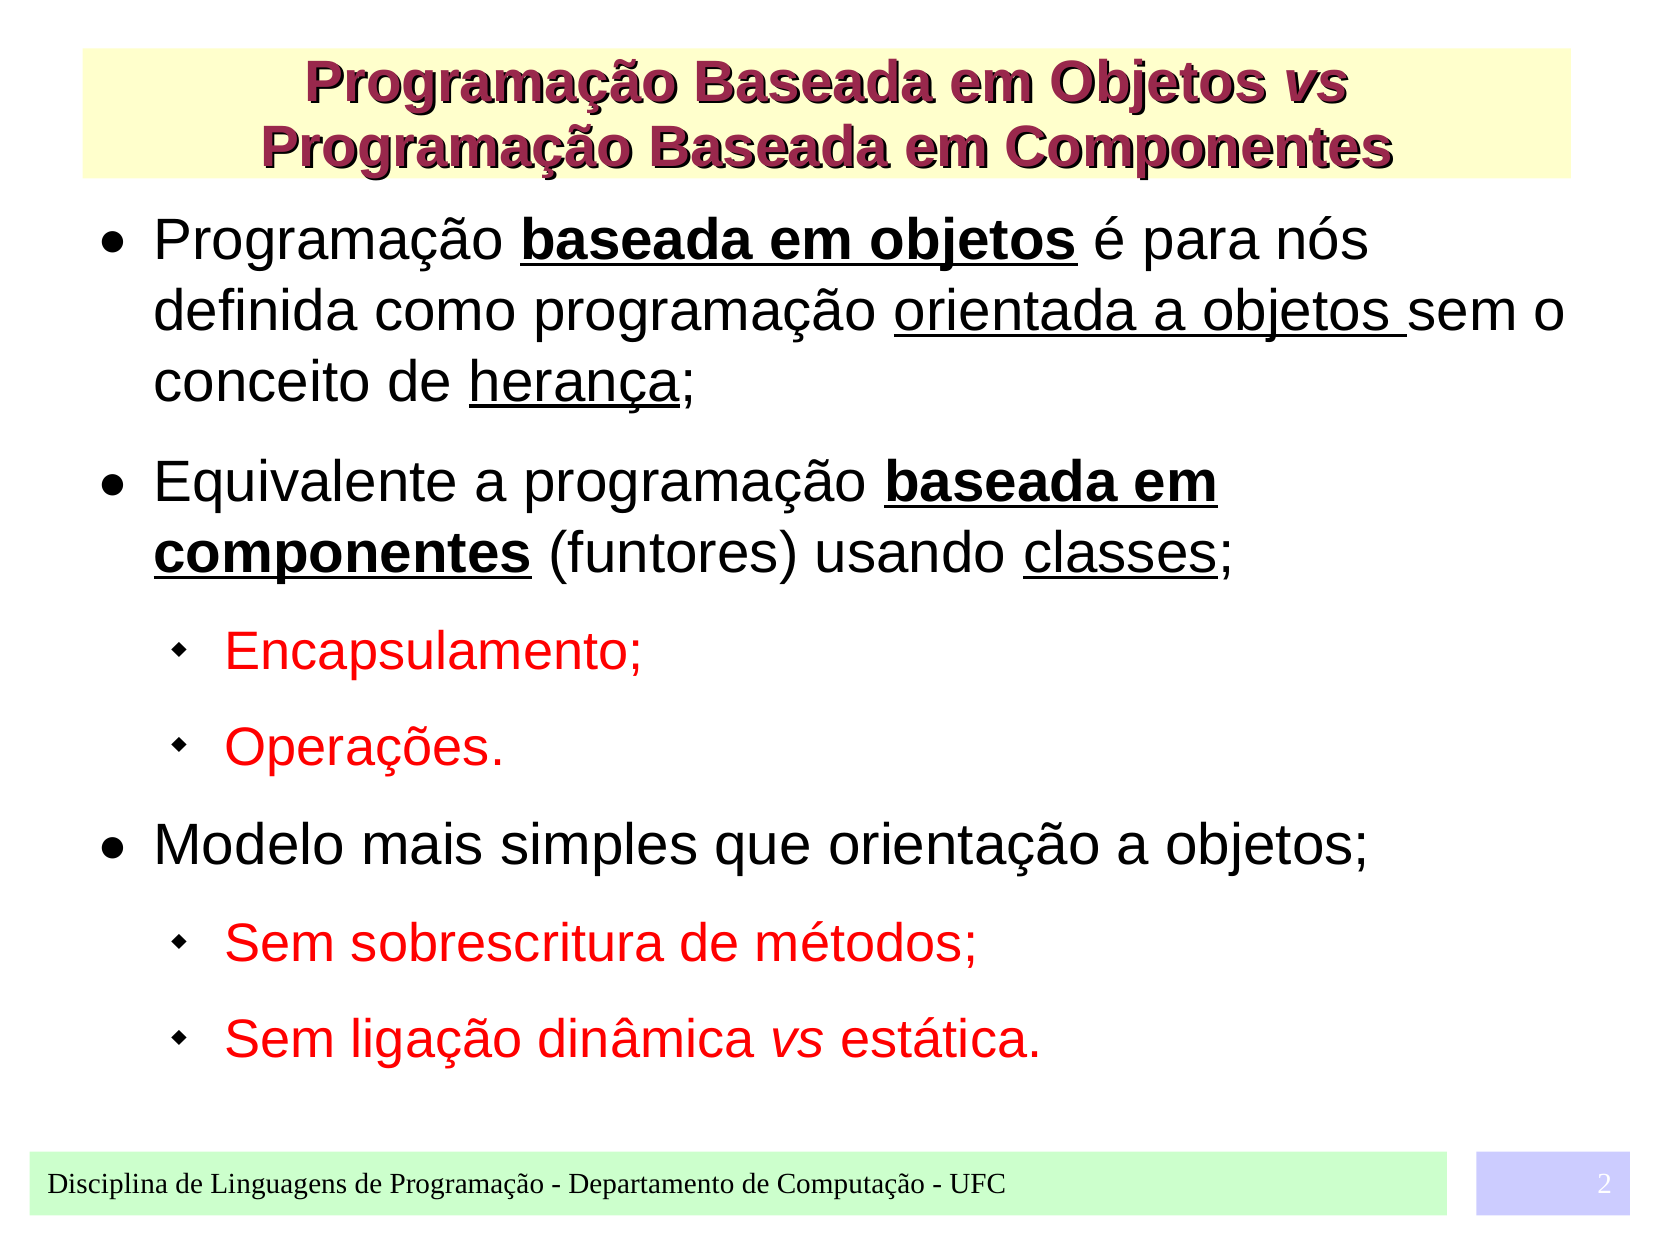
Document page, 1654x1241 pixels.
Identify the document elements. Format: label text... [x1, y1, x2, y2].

title Programação Baseada em Objetos vs Programação Baseada em Componentes [82, 48, 1571, 179]
list Programação baseada em objetos é para nós definida como programação orientada a objetos sem o conceito de herança; Equivalente a programação baseada em componentes (funtores) usando classes; Encapsulamento; Operações. Modelo mais simples que orientação a objetos; Sem sobrescritura de métodos; Sem ligação dinâmica vs estática. [82, 206, 1571, 1137]
